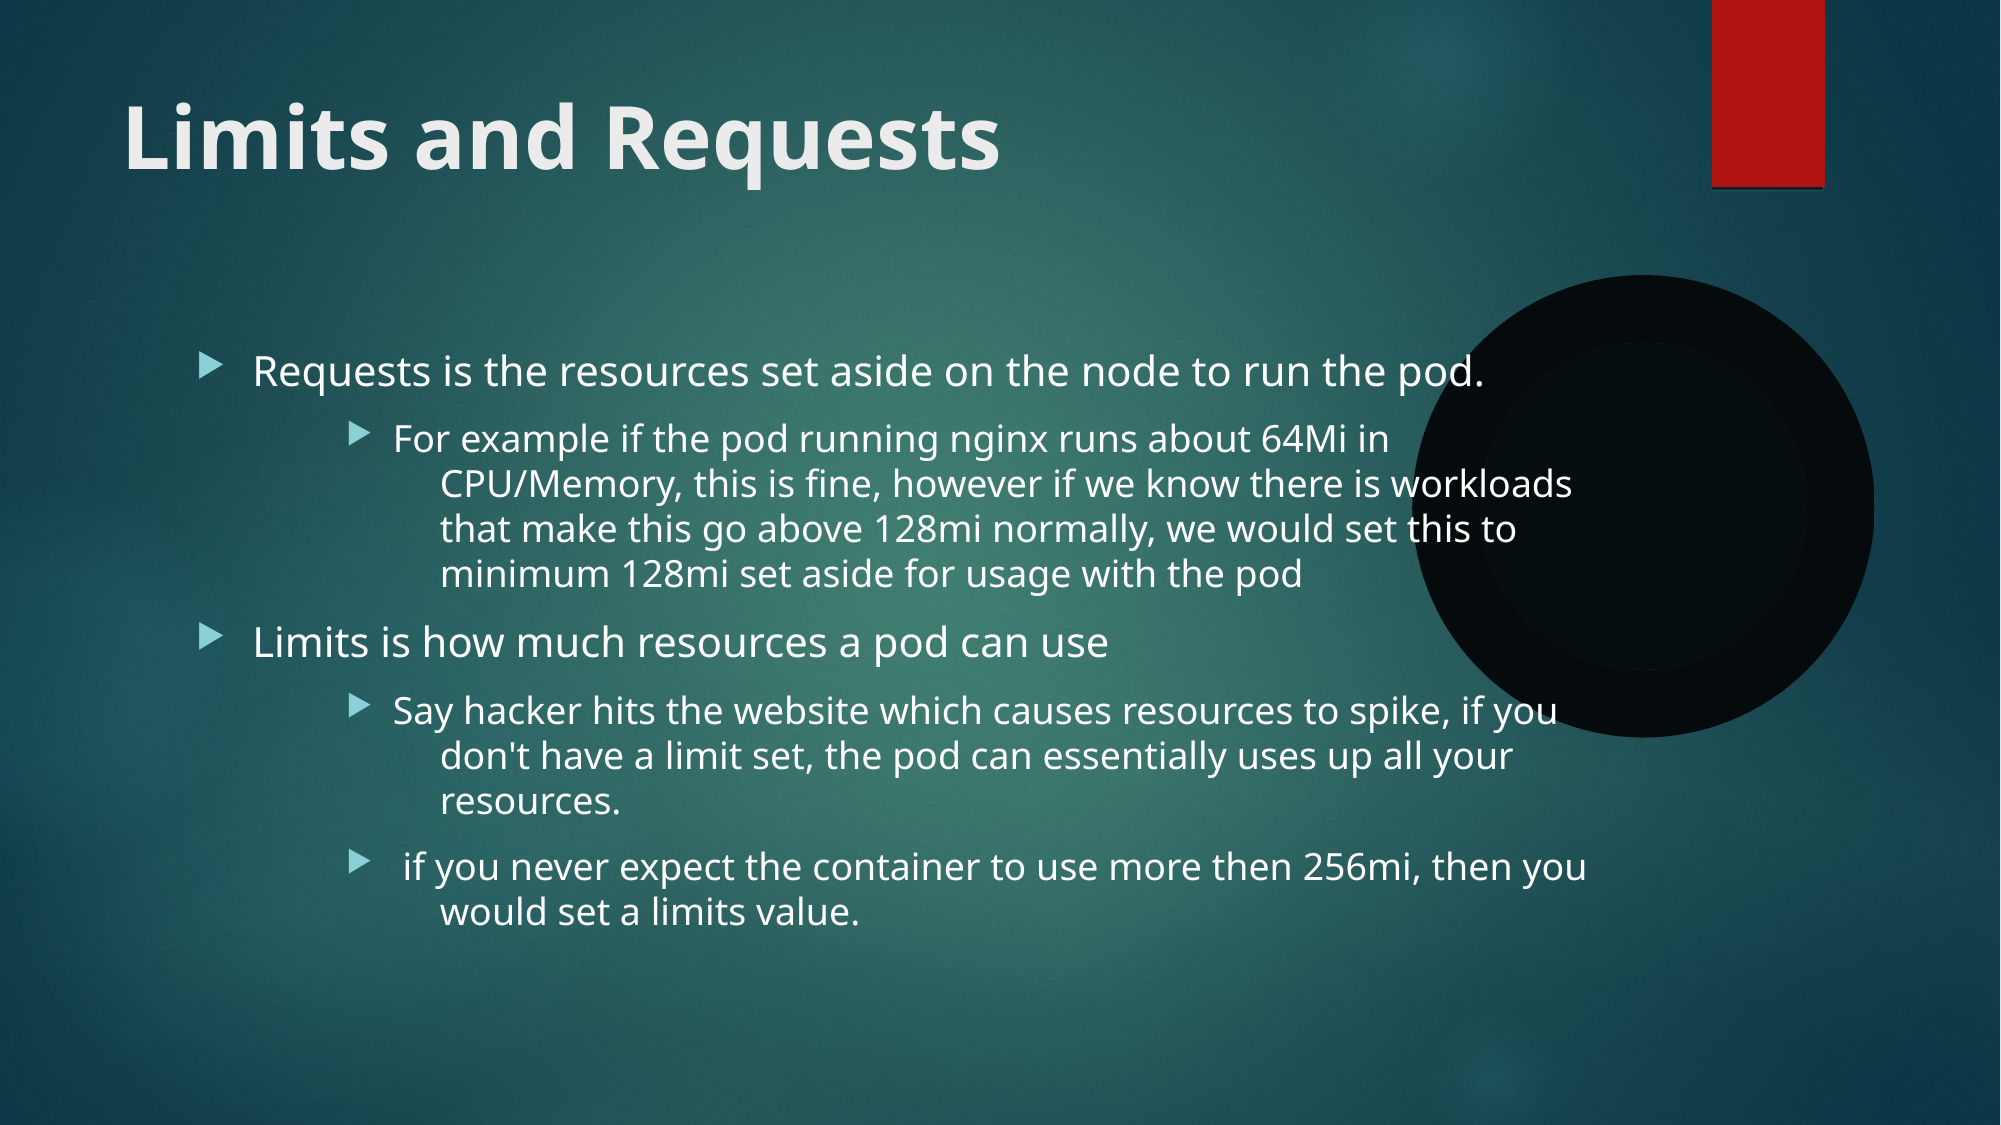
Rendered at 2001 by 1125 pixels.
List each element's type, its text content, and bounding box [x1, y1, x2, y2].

title Limits and Requests [106, 74, 1649, 305]
list Requests is the resources set aside on the node to run the pod. For example if the pod running nginx runs about 64Mi in CPU/Memory, this is fine, however if we know there is workloads that make this go above 128mi normally, we would set this to minimum 128mi set aside for usage with the pod Limits is how much resources a pod can use Say hacker hits the website which causes resources to spike, if you don't have a limit set, the pod can essentially uses up all your resources. if you never expect the container to use more then 256mi, then you would set a limits value. [181, 336, 1649, 1026]
